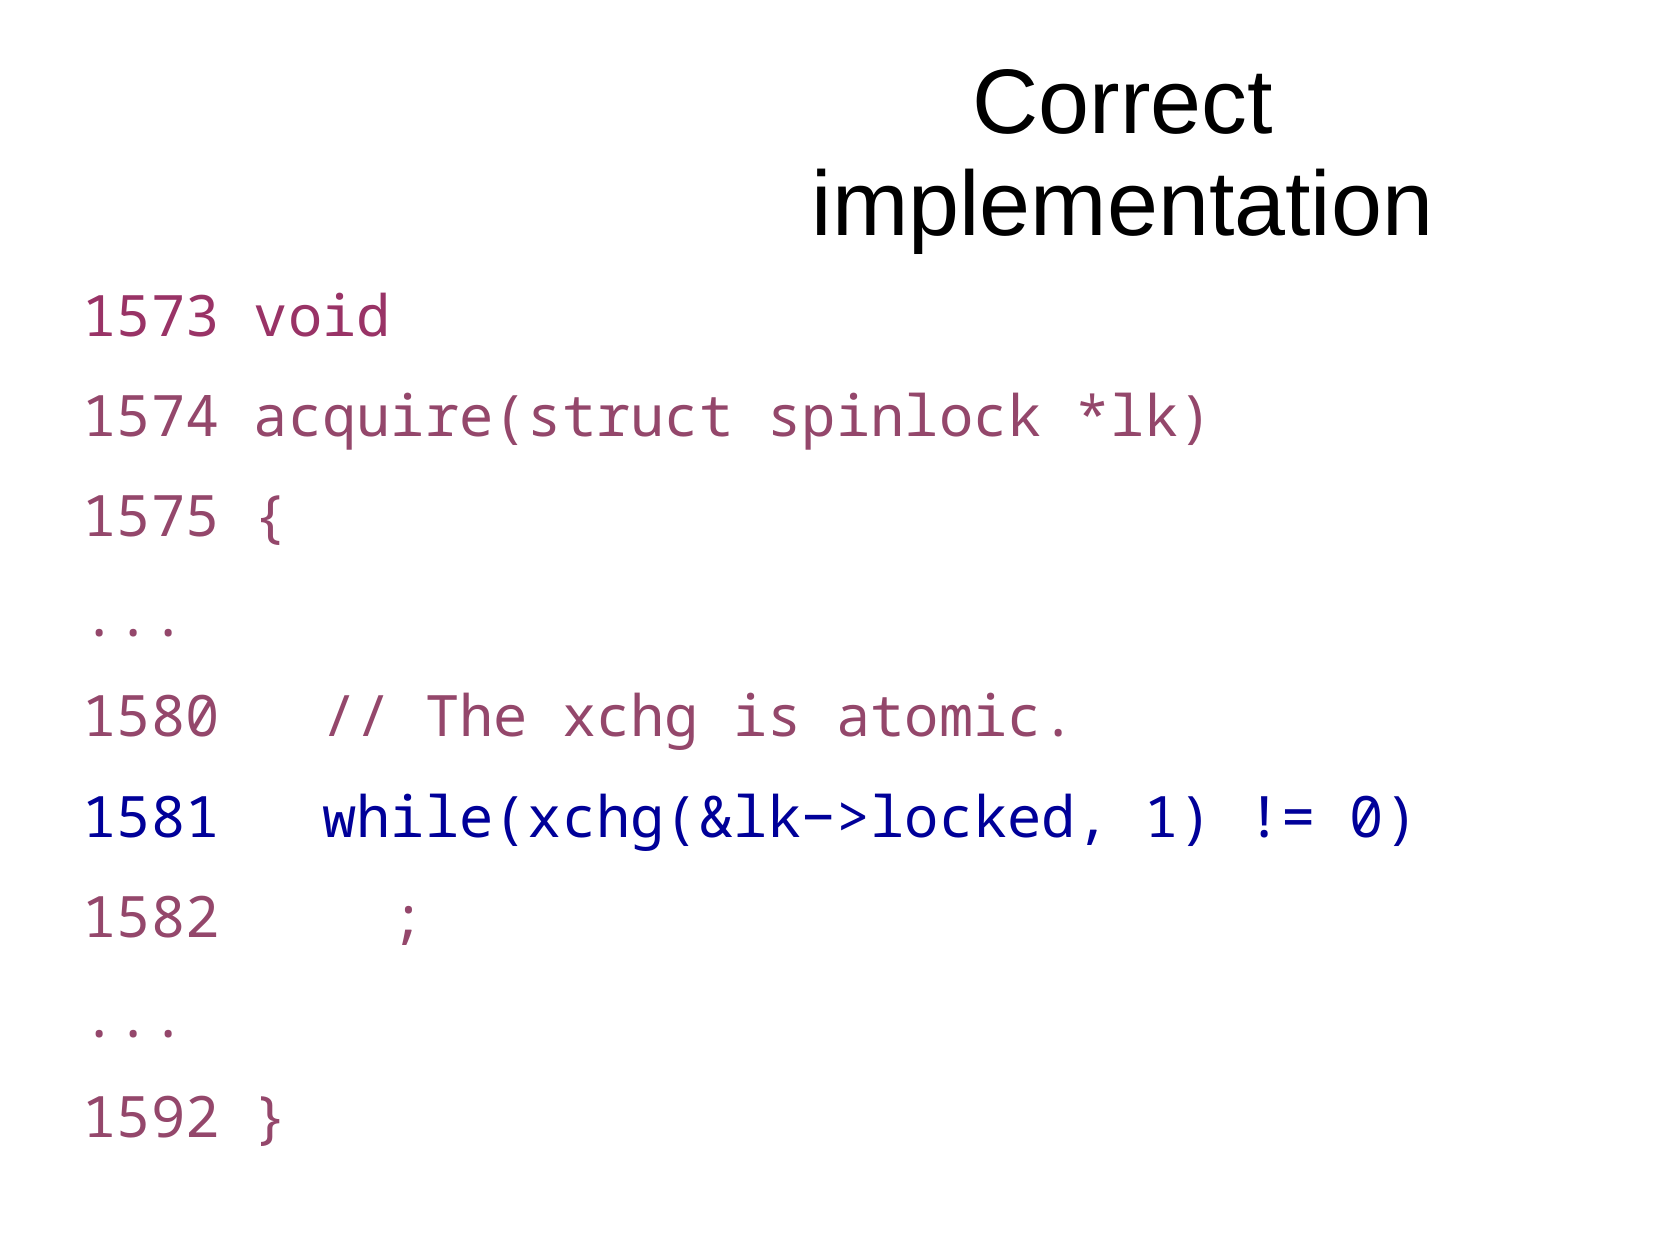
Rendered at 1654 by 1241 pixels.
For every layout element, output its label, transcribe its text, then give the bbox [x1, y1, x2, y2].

title Correct implementation [675, 49, 1571, 257]
list 1573 void 1574 acquire(struct spinlock *lk) 1575 { ... 1580 // The xchg is atomic. 1581 while(xchg(&lk−>locked, 1) != 0) 1582 ; ... 1592 } [82, 75, 1571, 1163]
